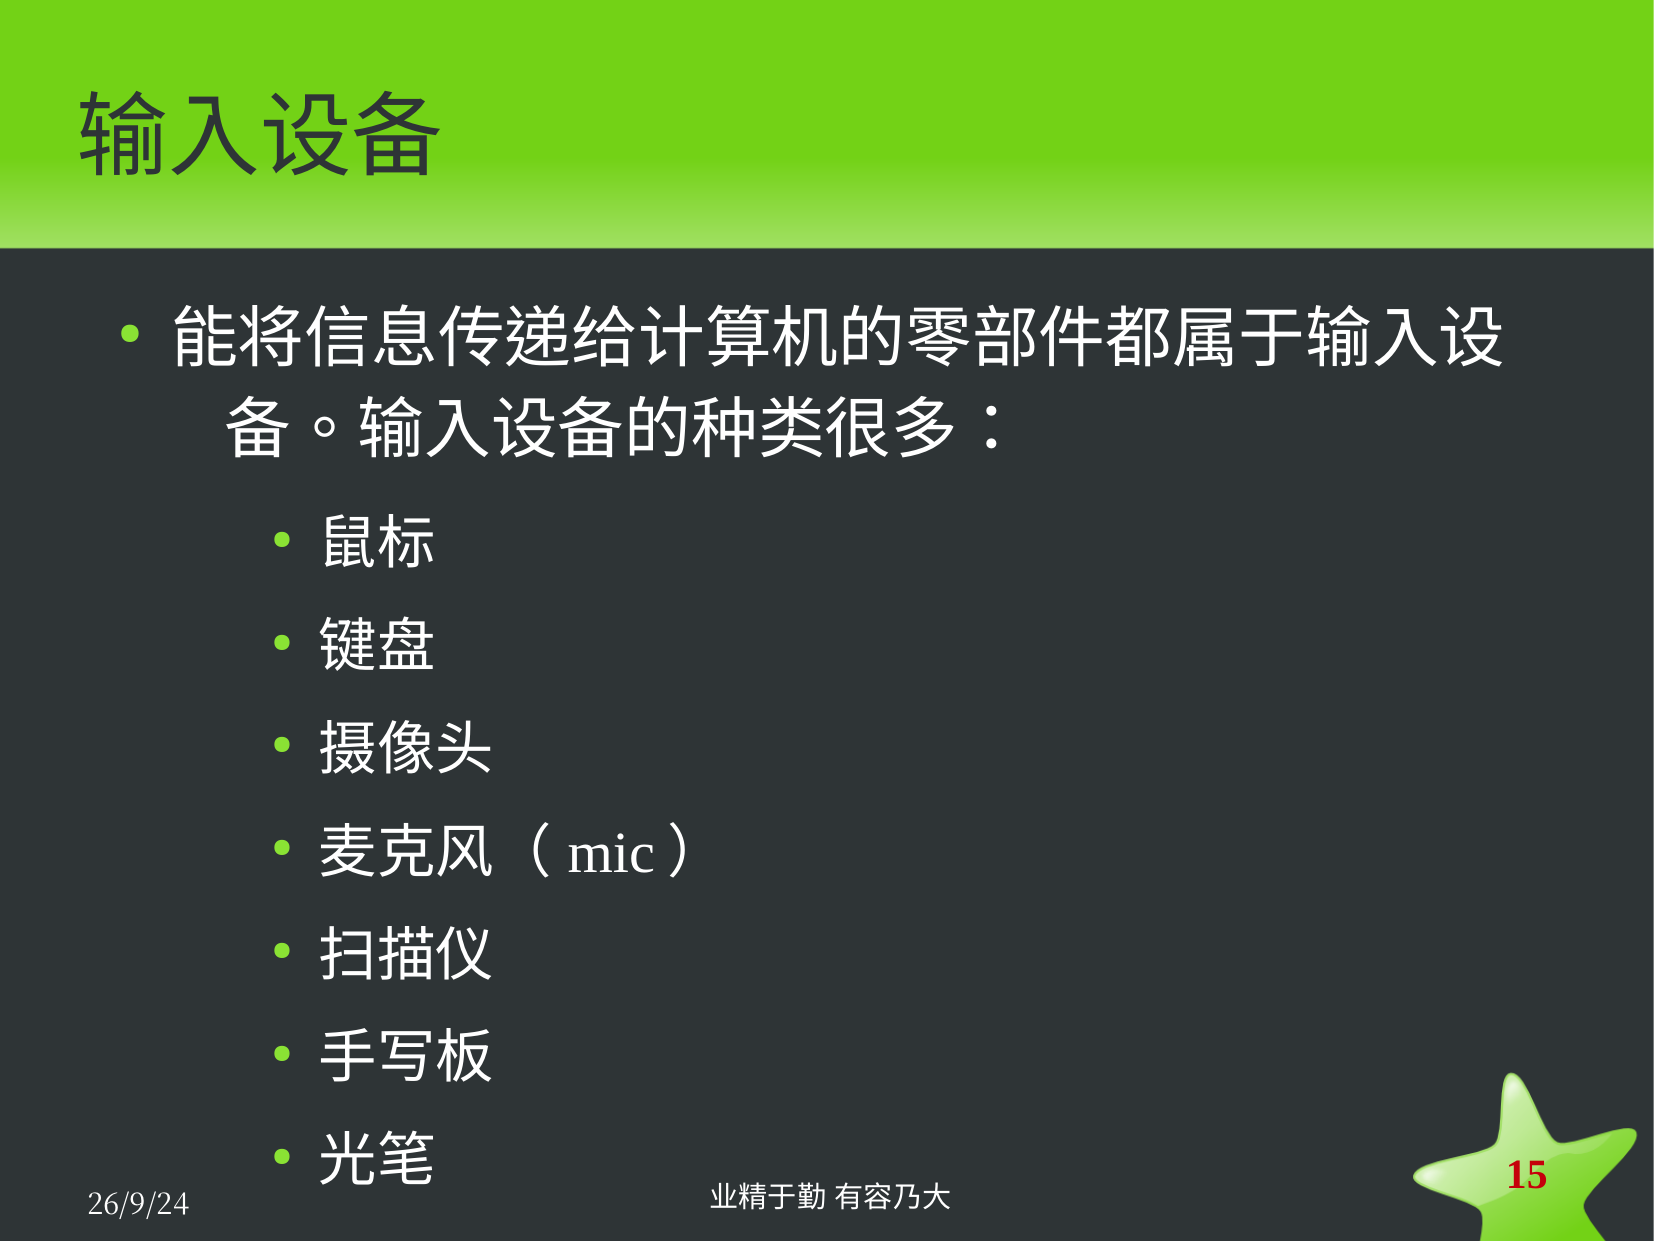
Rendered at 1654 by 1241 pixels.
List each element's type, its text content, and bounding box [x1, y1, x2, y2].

picture [0, 0, 1654, 1241]
list 能将信息传递给计算机的零部件都属于输入设备。输入设备的种类很多： 鼠标 键盘 摄像头 麦克风（mic） 扫描仪 手写板 光笔 [82, 290, 1571, 1109]
title 输入设备 [76, 29, 1565, 237]
